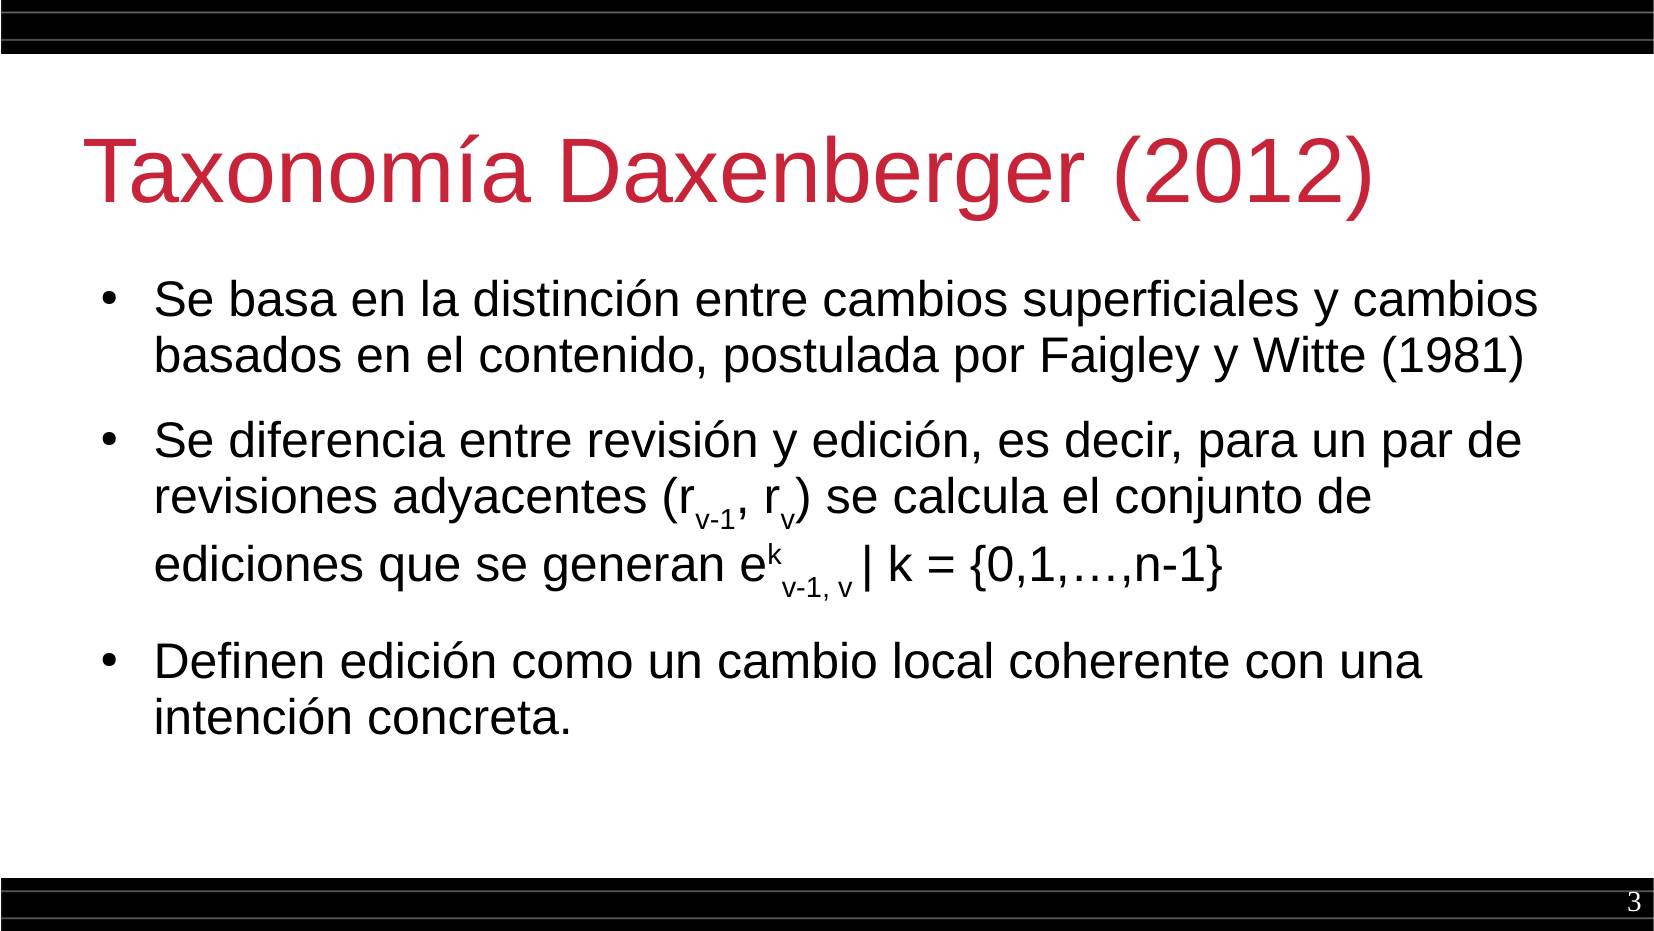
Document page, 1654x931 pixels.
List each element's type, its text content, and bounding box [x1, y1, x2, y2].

picture [1, 878, 1654, 931]
picture [1, 0, 1654, 54]
title Taxonomía Daxenberger (2012) [82, 92, 1571, 249]
list Se basa en la distinción entre cambios superficiales y cambios basados en el contenido, postulada por Faigley y Witte (1981) Se diferencia entre revisión y edición, es decir, para un par de revisiones adyacentes (rv-1, rv) se calcula el conjunto de ediciones que se generan ekv-1, v | k = {0,1,…,n-1} Definen edición como un cambio local coherente con una intención concreta. [82, 271, 1571, 758]
